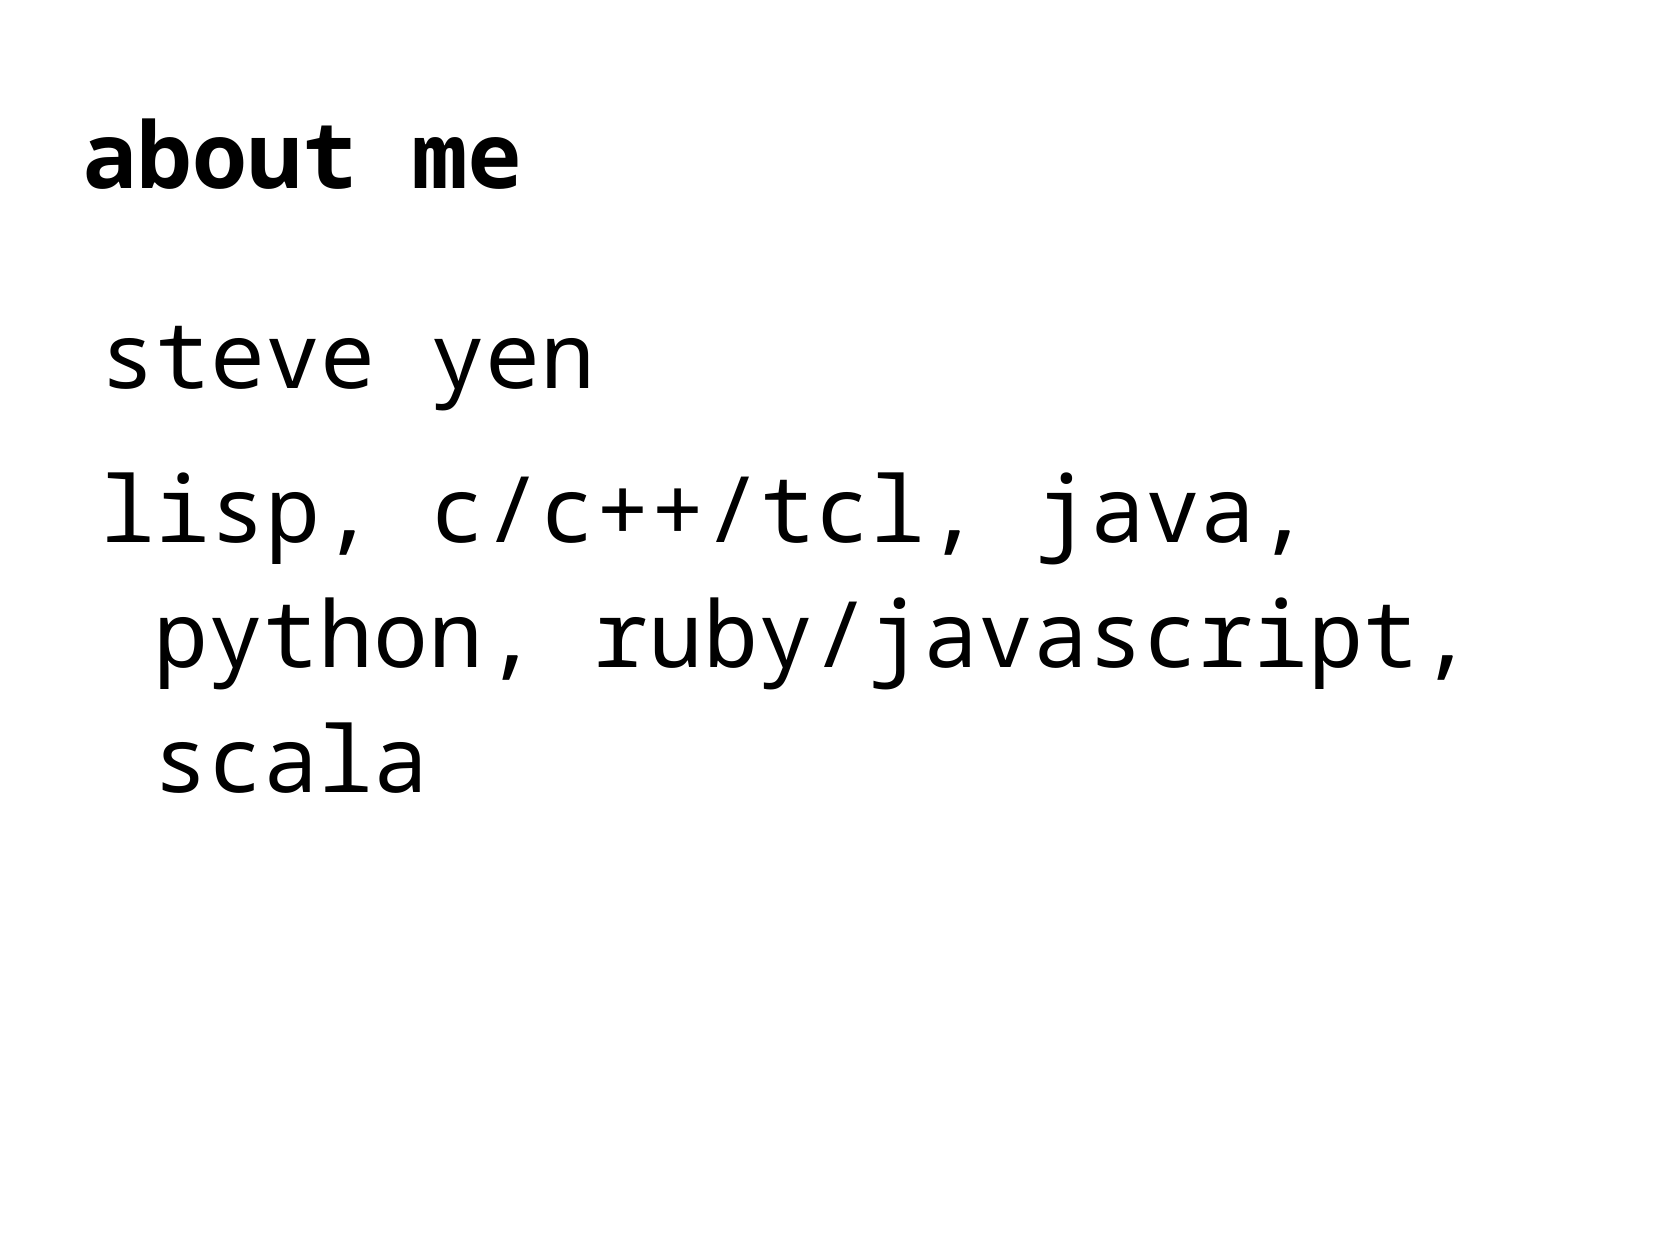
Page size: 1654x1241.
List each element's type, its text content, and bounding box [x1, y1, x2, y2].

title about me [82, 49, 1571, 257]
list steve yen lisp, c/c++/tcl, java, python, ruby/javascript, scala [82, 290, 1571, 1094]
